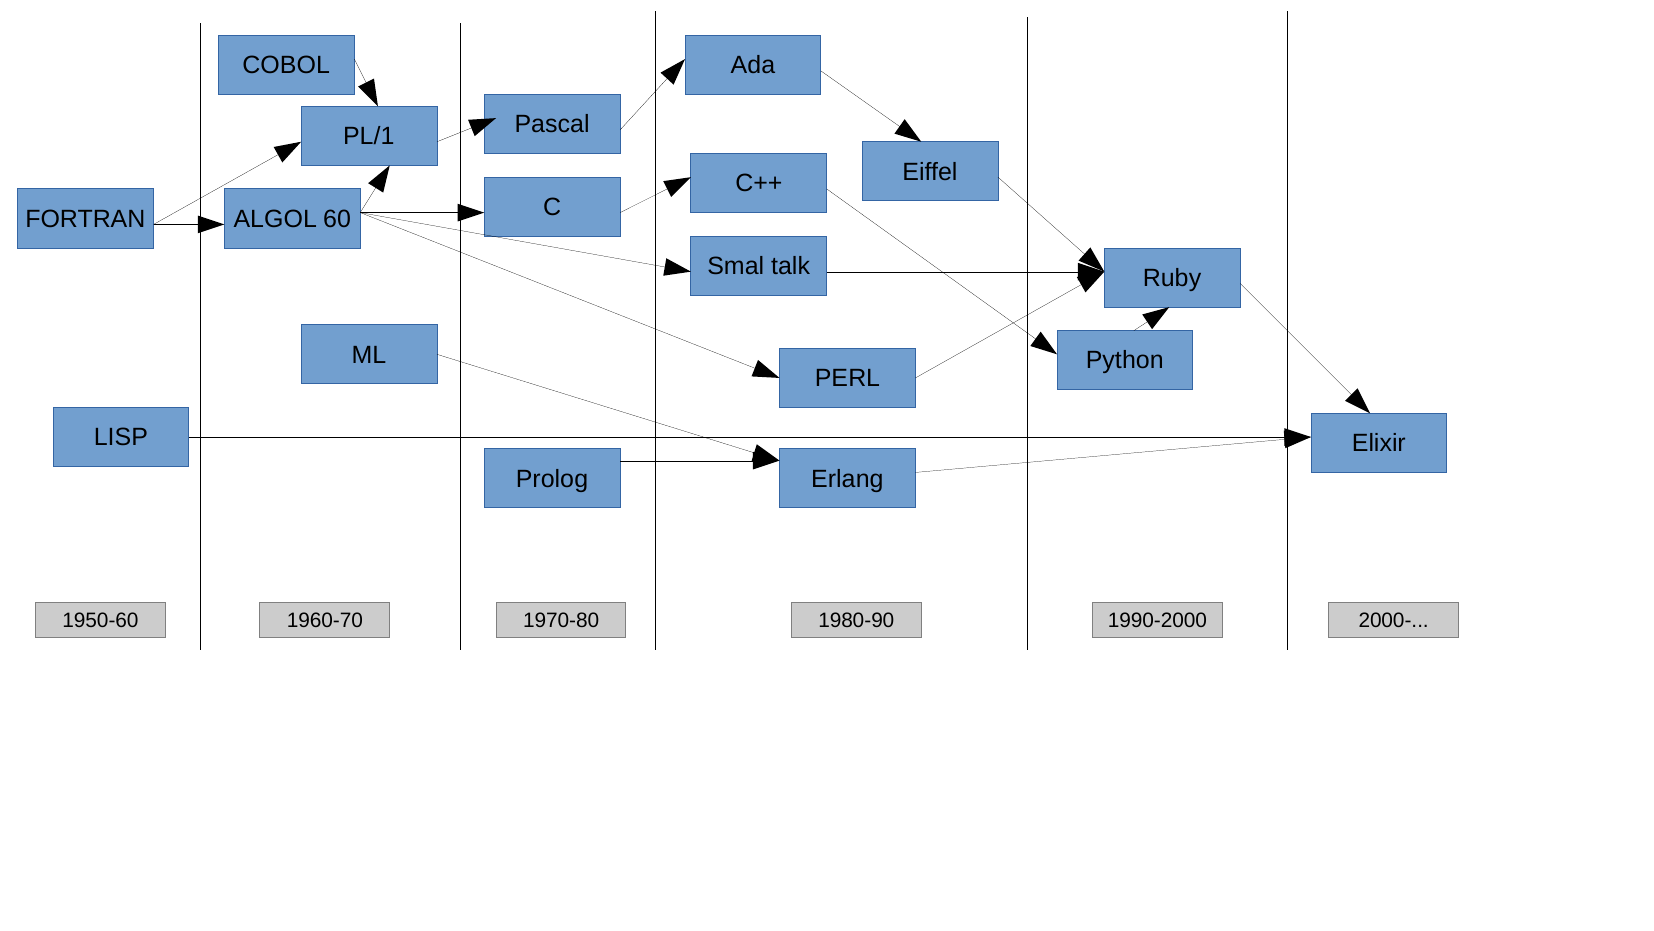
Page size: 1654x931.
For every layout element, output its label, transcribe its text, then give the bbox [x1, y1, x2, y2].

text_box Eiffel [862, 141, 999, 201]
text_box 1960-70 [259, 602, 390, 638]
text_box Python [1057, 330, 1193, 390]
text_box C++ [690, 153, 827, 213]
text_box ML [301, 324, 438, 384]
text_box ALGOL 60 [224, 188, 361, 249]
text_box Pascal [484, 94, 621, 154]
text_box 1970-80 [496, 602, 626, 638]
text_box PERL [779, 348, 916, 408]
text_box C [484, 177, 621, 237]
text_box 1950-60 [35, 602, 166, 638]
text_box 1980-90 [791, 602, 922, 638]
text_box Ruby [1104, 248, 1241, 308]
text_box COBOL [218, 35, 355, 95]
text_box 2000-... [1328, 602, 1459, 638]
text_box 1990-2000 [1092, 602, 1223, 638]
text_box Ada [685, 35, 821, 95]
text_box Smal talk [690, 236, 827, 296]
text_box FORTRAN [17, 188, 154, 249]
text_box Elixir [1311, 413, 1447, 473]
text_box Erlang [779, 448, 916, 508]
text_box PL/1 [301, 106, 438, 166]
text_box Prolog [484, 448, 621, 508]
text_box LISP [53, 407, 189, 467]
